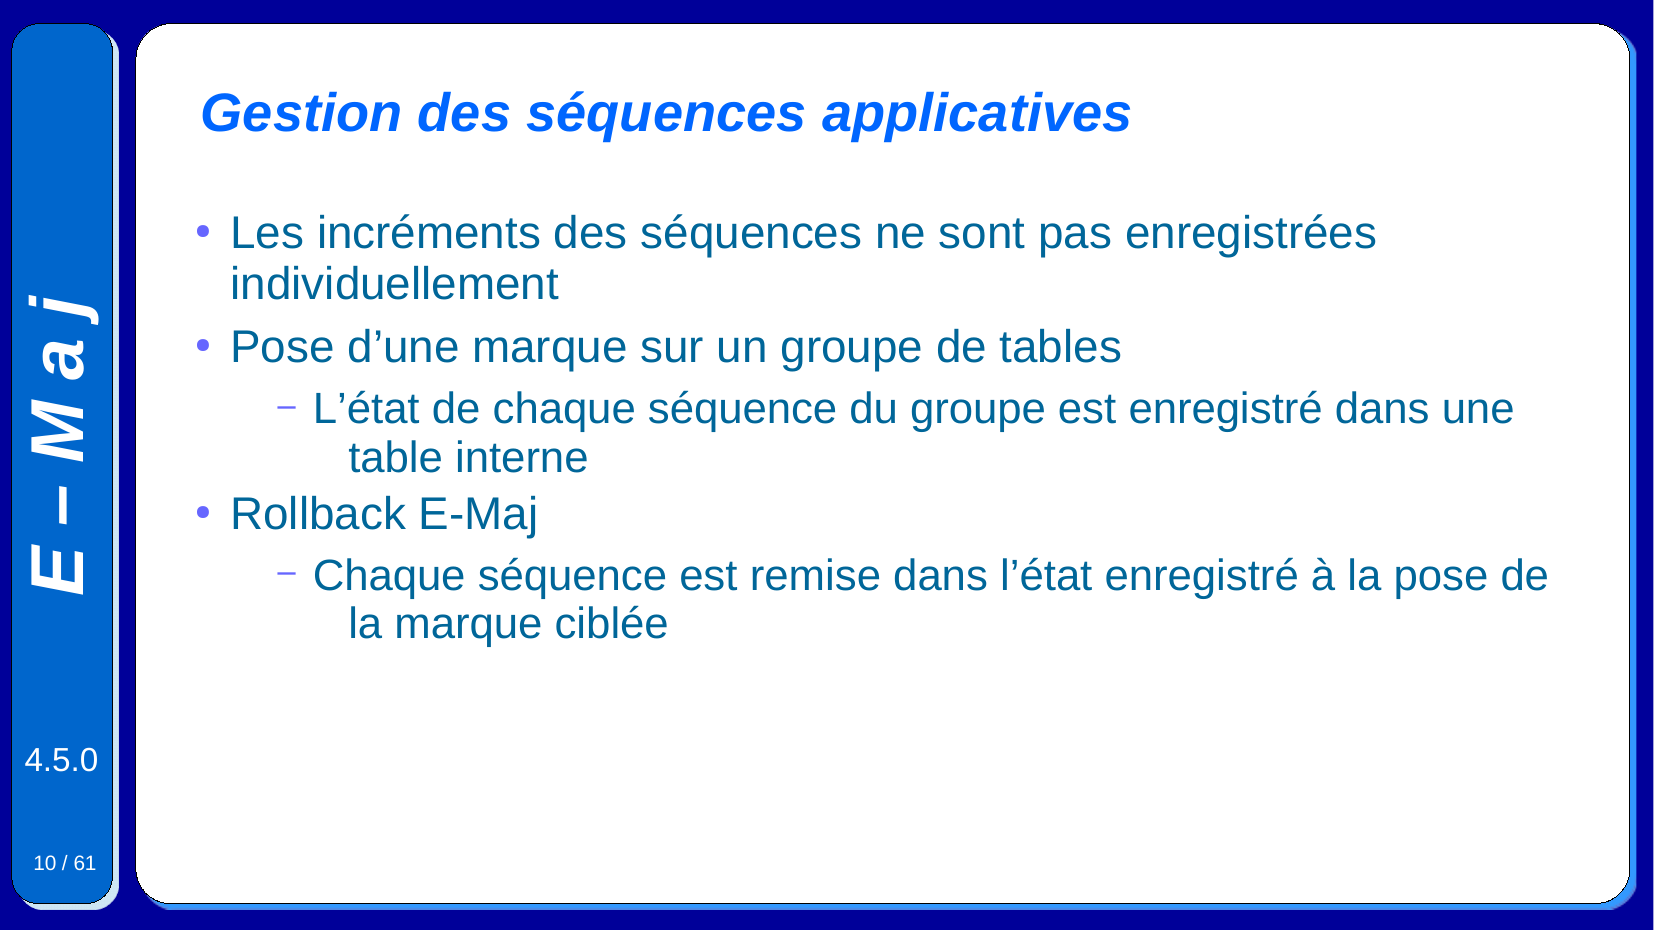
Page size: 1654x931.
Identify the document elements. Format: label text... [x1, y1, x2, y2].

list Les incréments des séquences ne sont pas enregistrées individuellement Pose d’une marque sur un groupe de tables L’état de chaque séquence du groupe est enregistré dans une table interne Rollback E-Maj Chaque séquence est remise dans l’état enregistré à la pose de la marque ciblée [177, 206, 1587, 827]
title Gestion des séquences applicatives [200, 34, 1575, 191]
